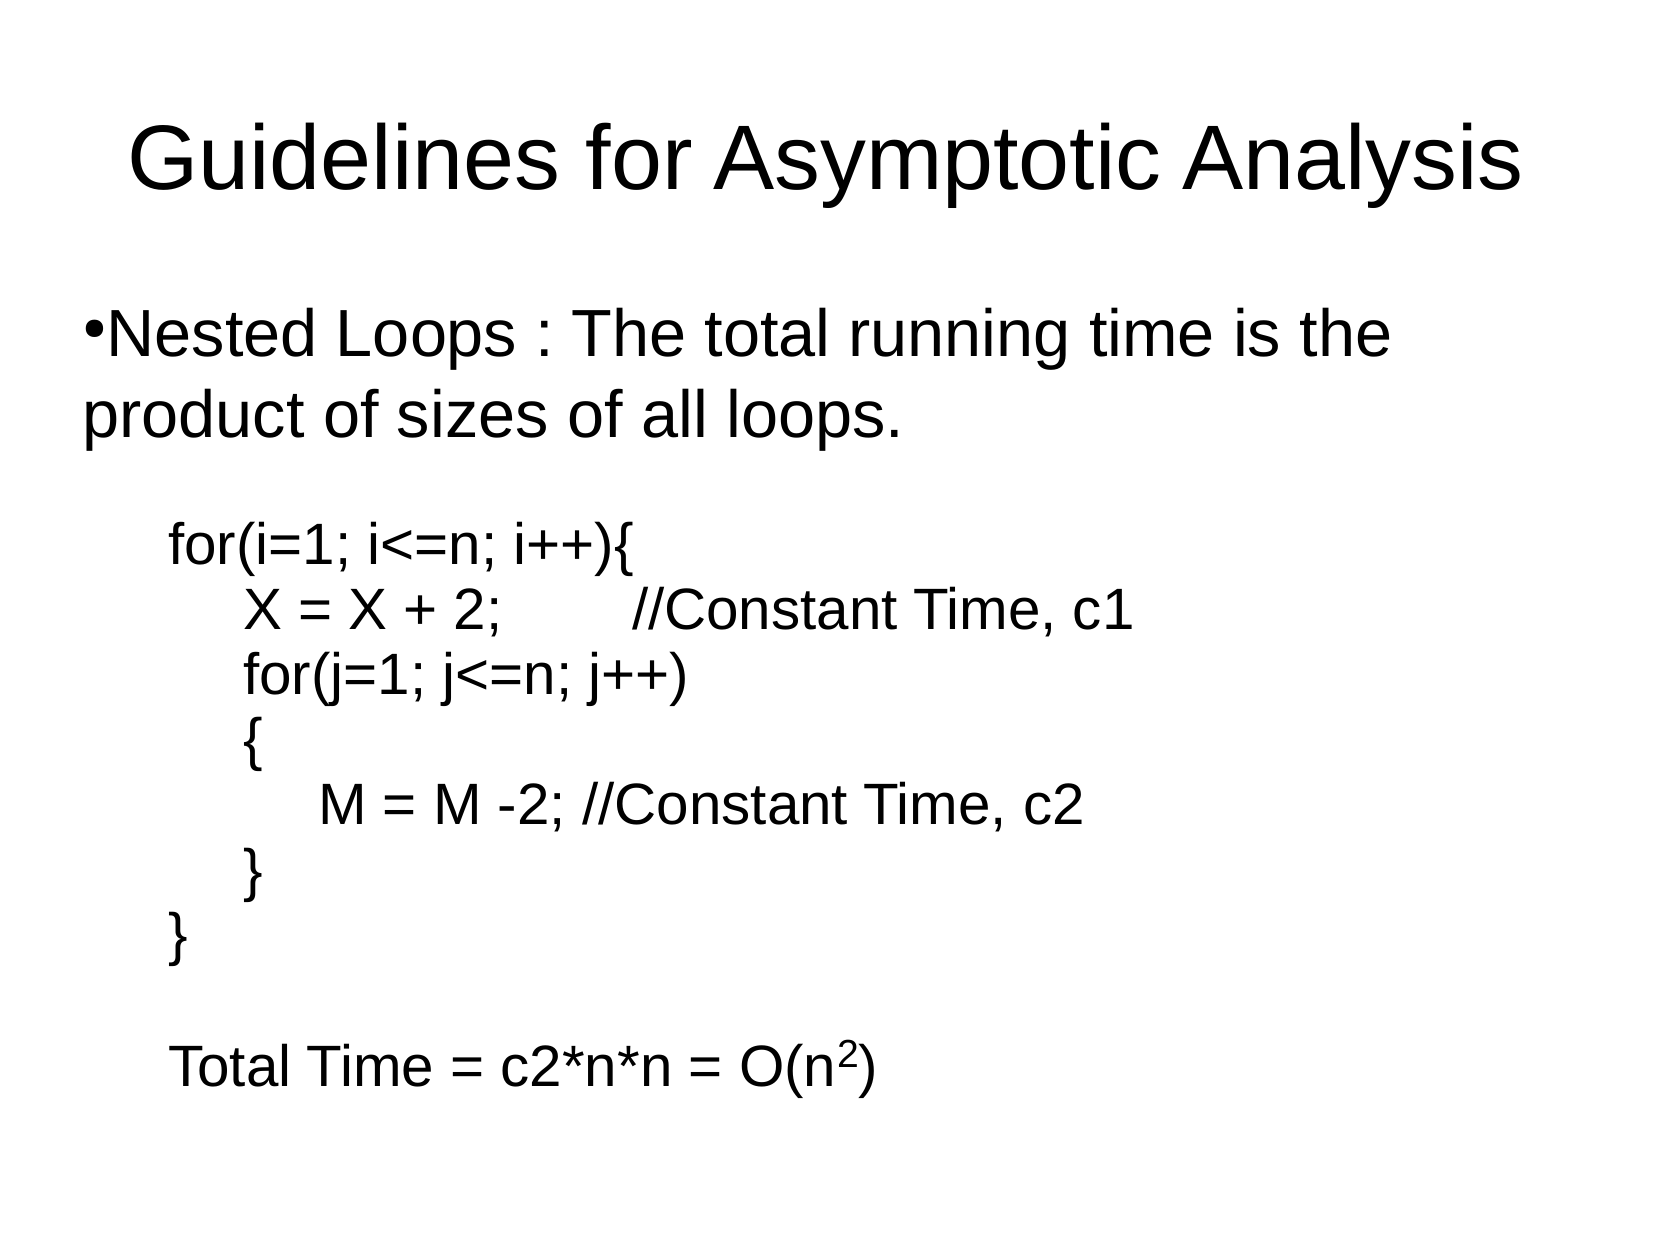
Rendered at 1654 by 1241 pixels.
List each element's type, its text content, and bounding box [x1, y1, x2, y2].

list Nested Loops : The total running time is the product of sizes of all loops. [82, 290, 1571, 1010]
title Guidelines for Asymptotic Analysis [82, 49, 1571, 257]
text_box for(i=1; i<=n; i++){ X = X + 2; //Constant Time, c1 for(j=1; j<=n; j++) { M = M -2; //Constant Time, c2 } } Total Time = c2*n*n = O(n2) [153, 504, 1465, 1107]
